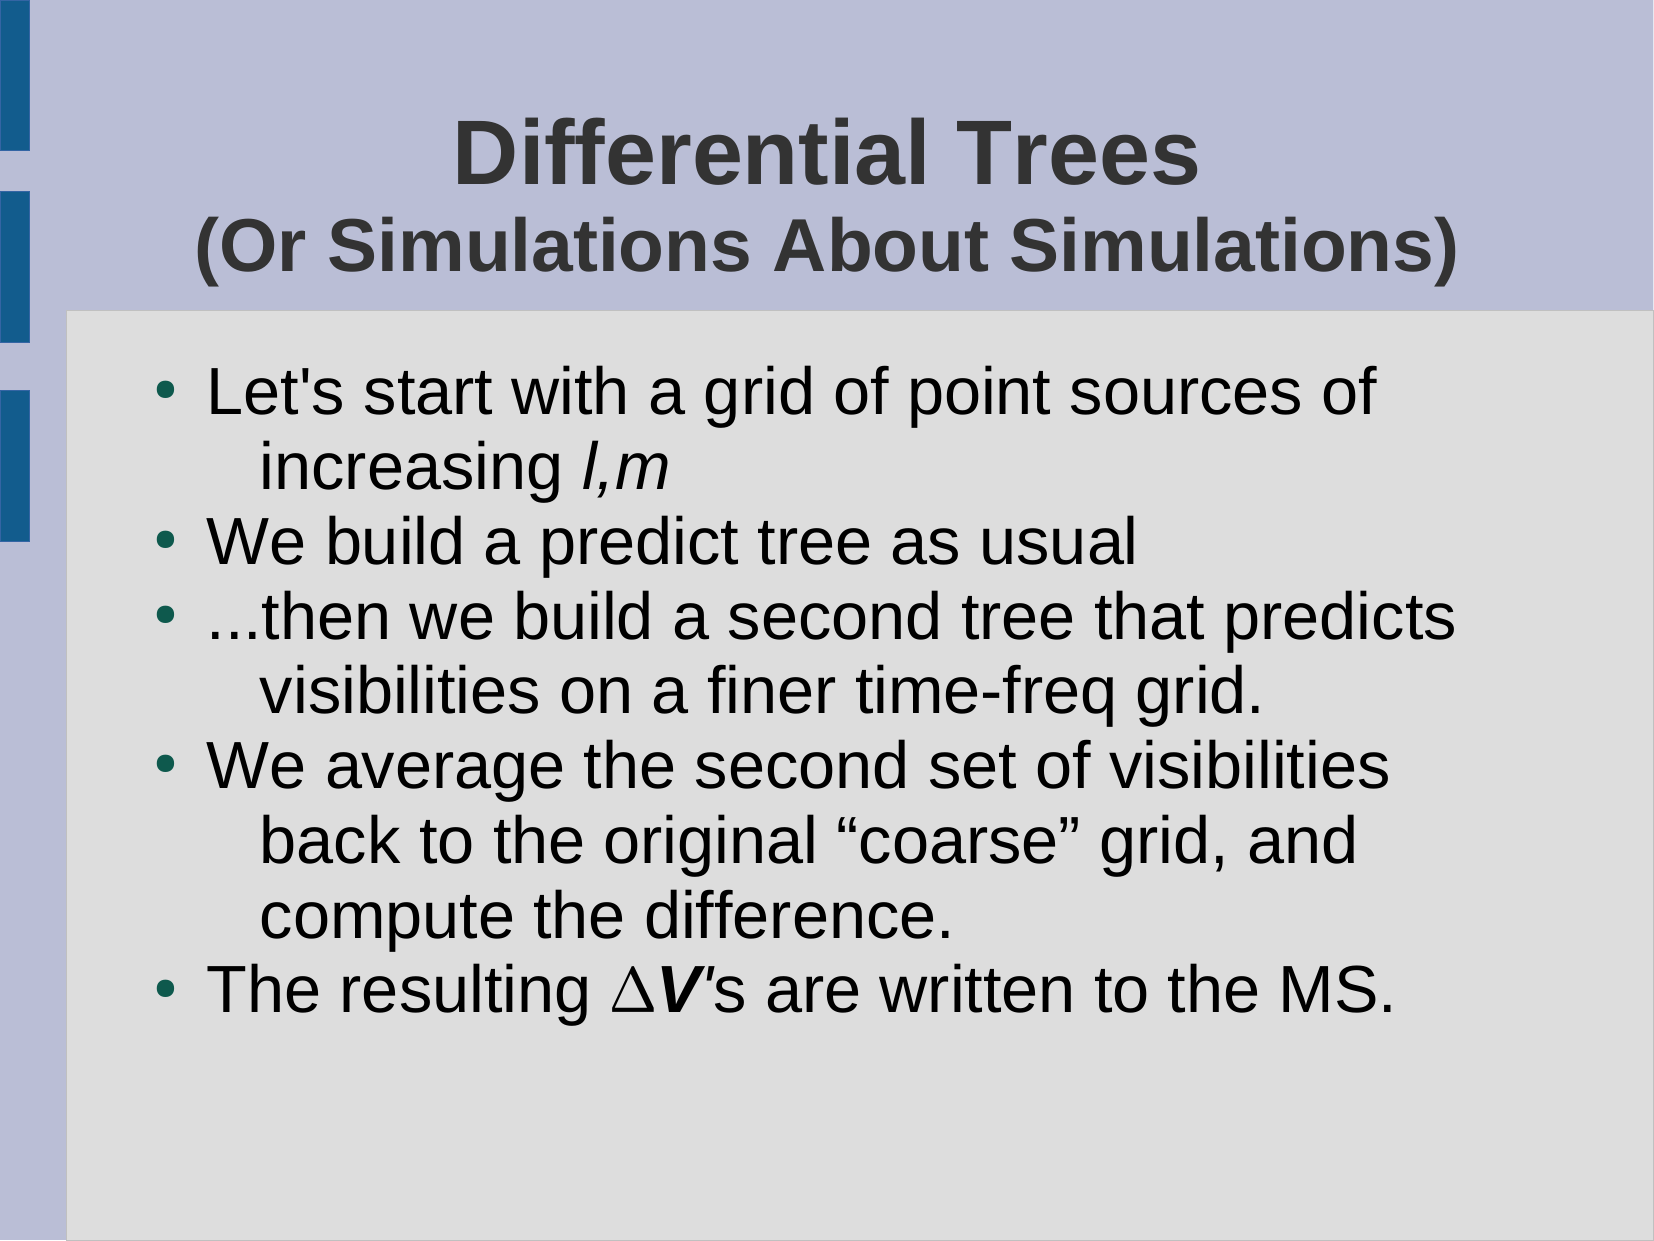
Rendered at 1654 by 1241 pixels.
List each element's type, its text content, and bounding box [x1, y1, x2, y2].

title Differential Trees (Or Simulations About Simulations) [121, 91, 1534, 299]
list Let's start with a grid of point sources of increasing l,m We build a predict tree as usual ...then we build a second tree that predicts visibilities on a finer time-freq grid. We average the second set of visibilities back to the original “coarse” grid, and compute the difference. The resulting V's are written to the MS. [118, 354, 1531, 1035]
